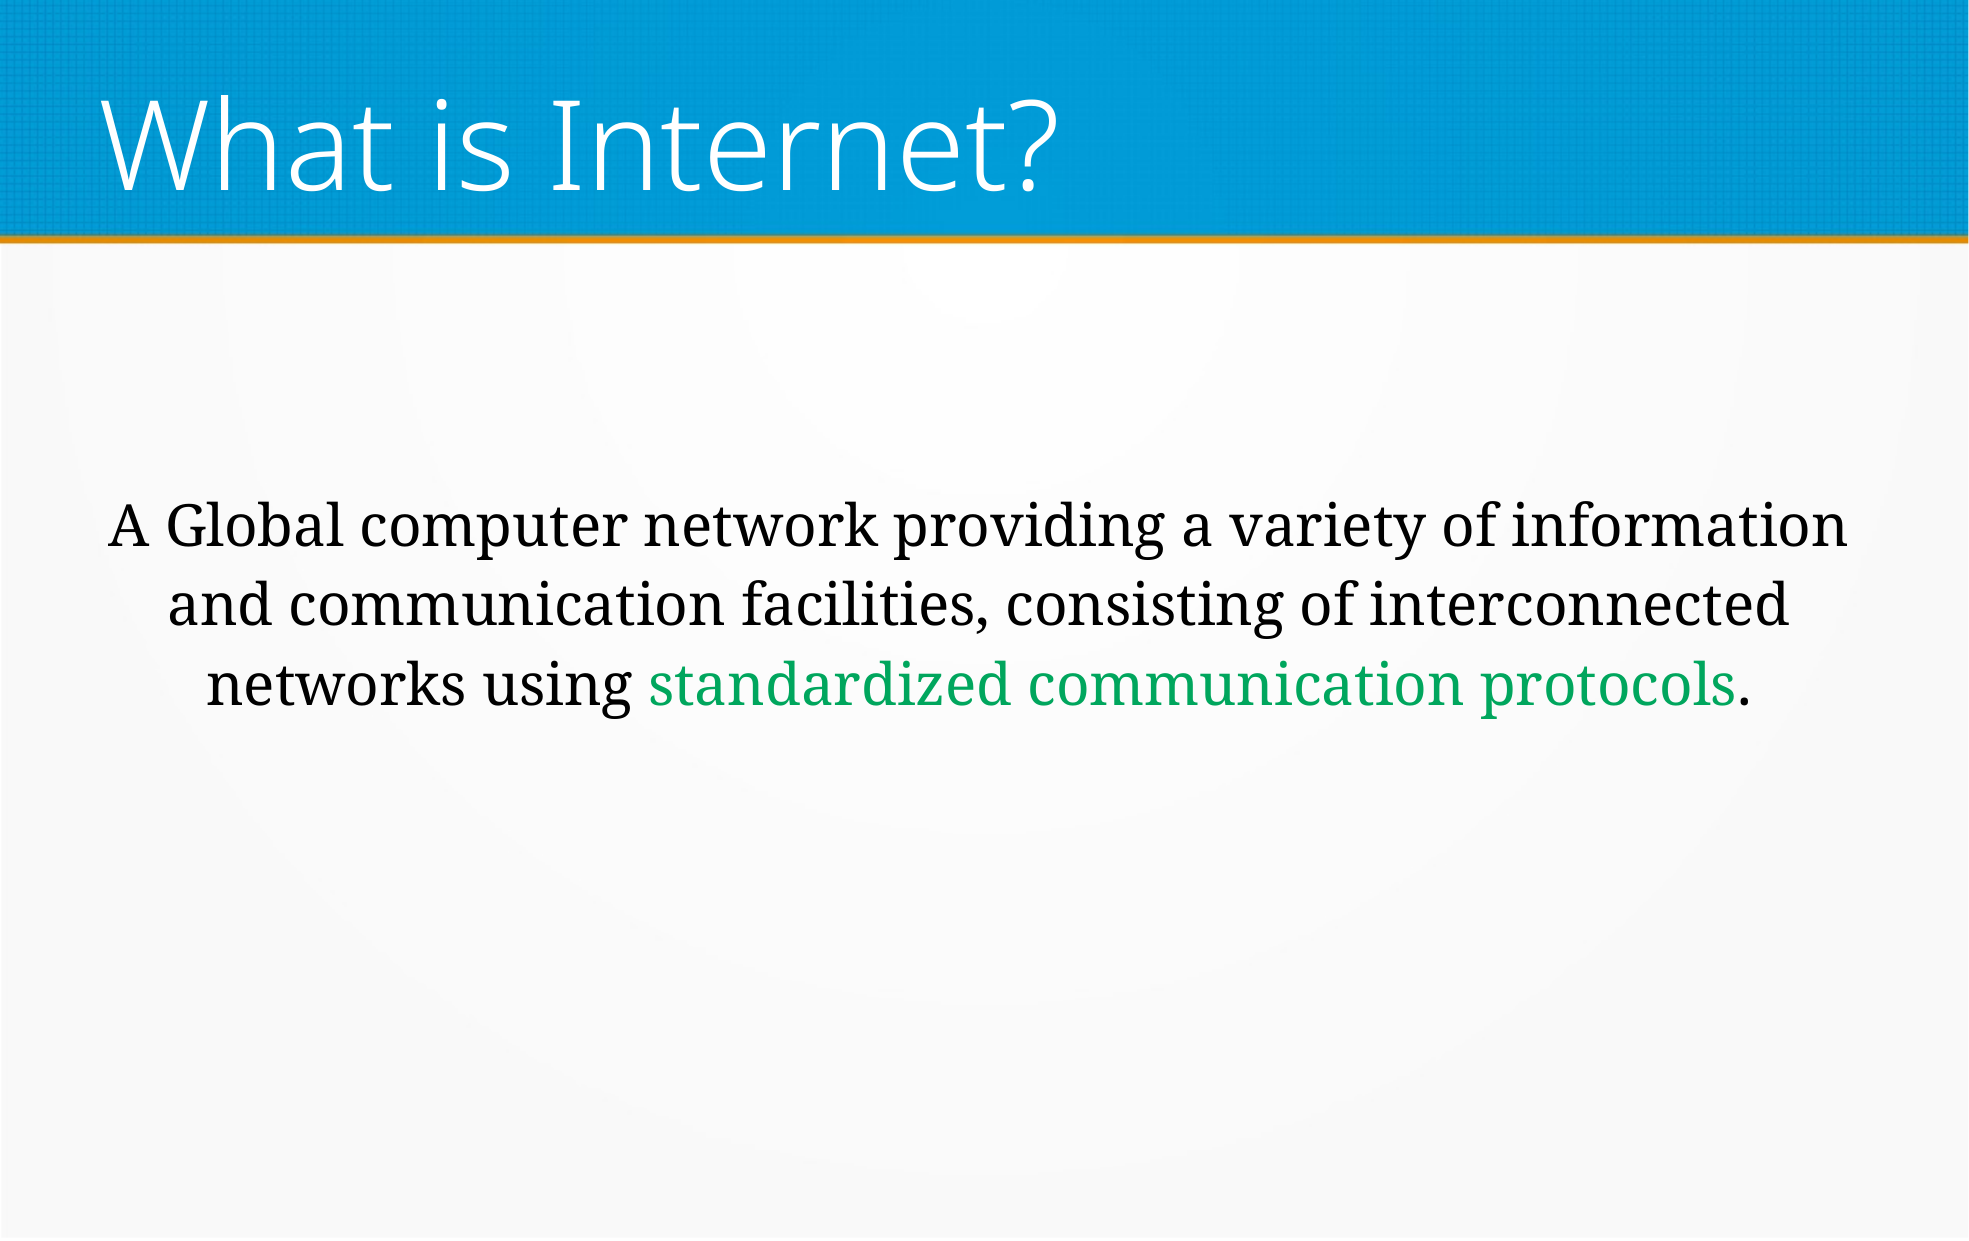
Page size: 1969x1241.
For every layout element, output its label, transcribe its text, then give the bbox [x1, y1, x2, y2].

title What is Internet? [98, 19, 1870, 227]
list A Global computer network providing a variety of information and communication facilities, consisting of interconnected networks using standardized communication protocols. [98, 484, 1861, 1081]
picture [0, 233, 1969, 1241]
